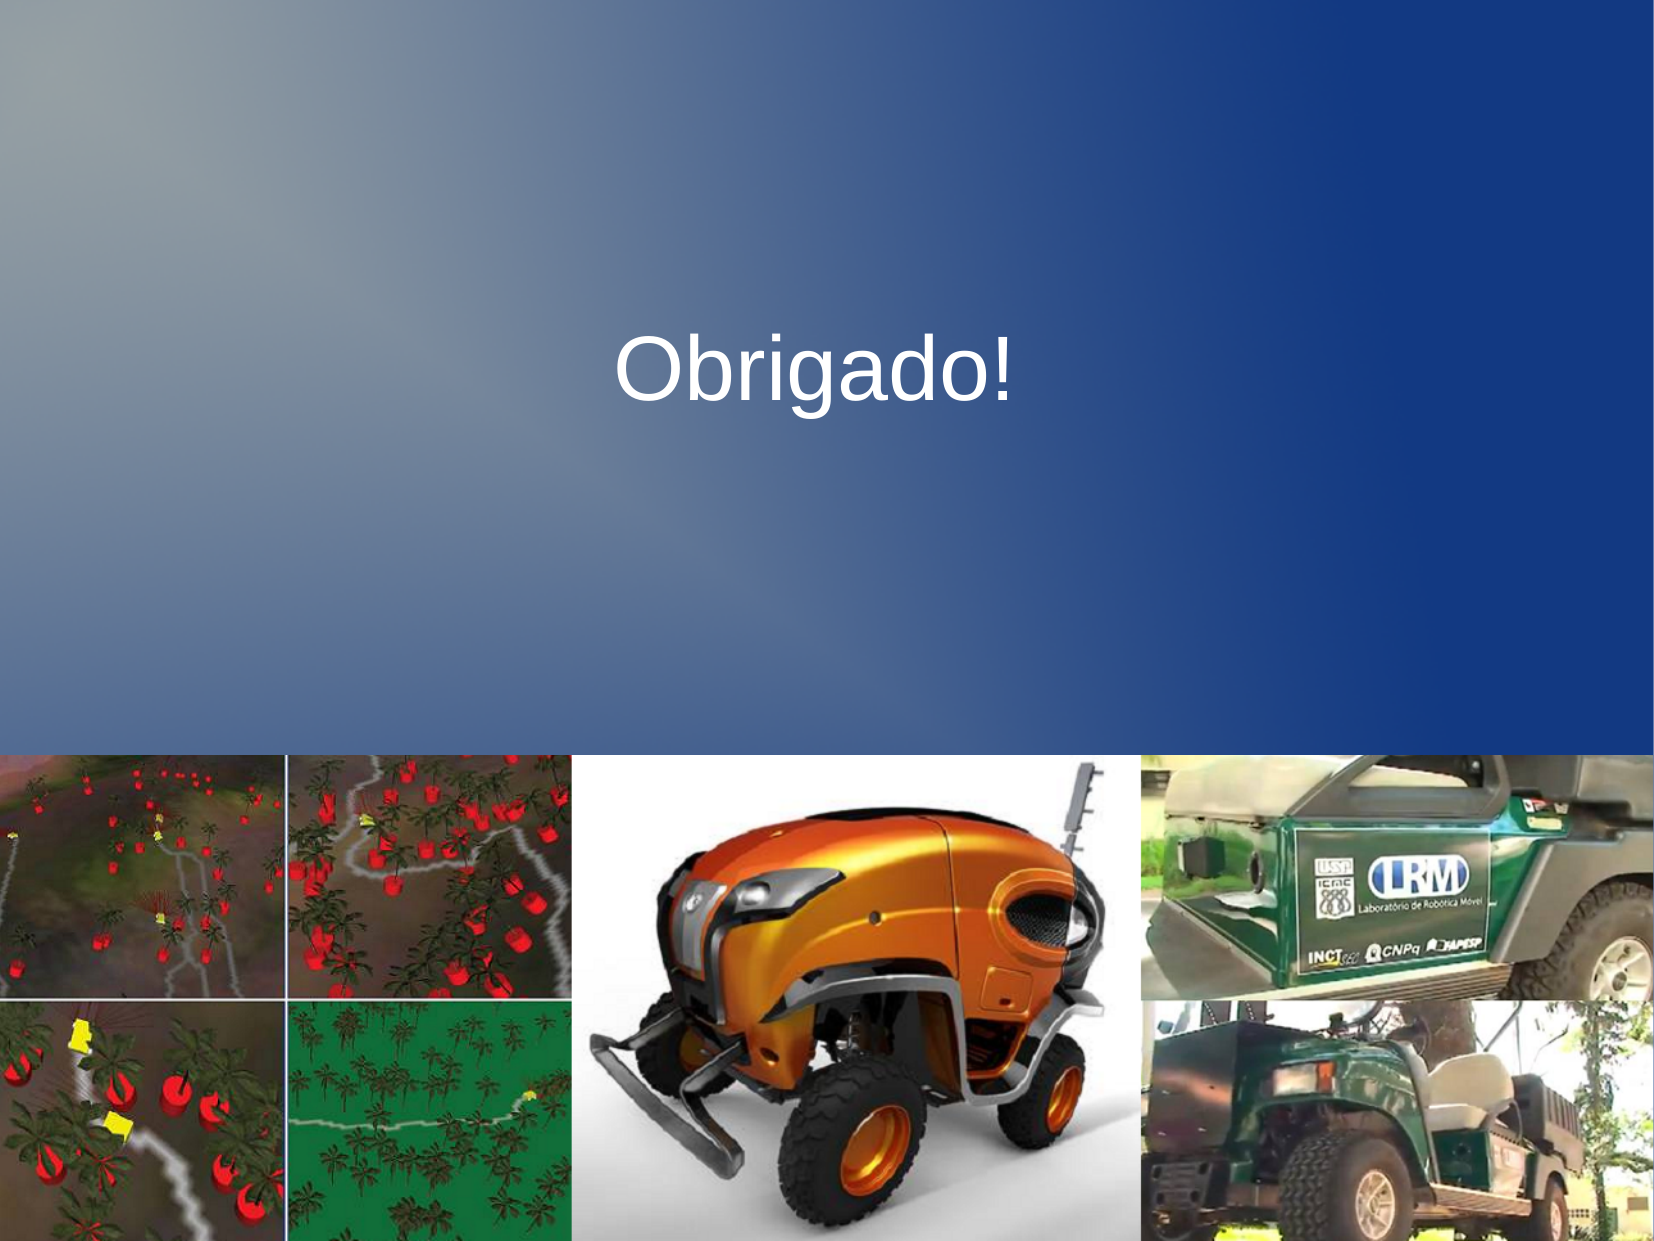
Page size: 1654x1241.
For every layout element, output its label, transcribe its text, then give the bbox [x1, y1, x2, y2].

picture [0, 0, 1654, 1241]
title Obrigado! [70, 265, 1559, 473]
